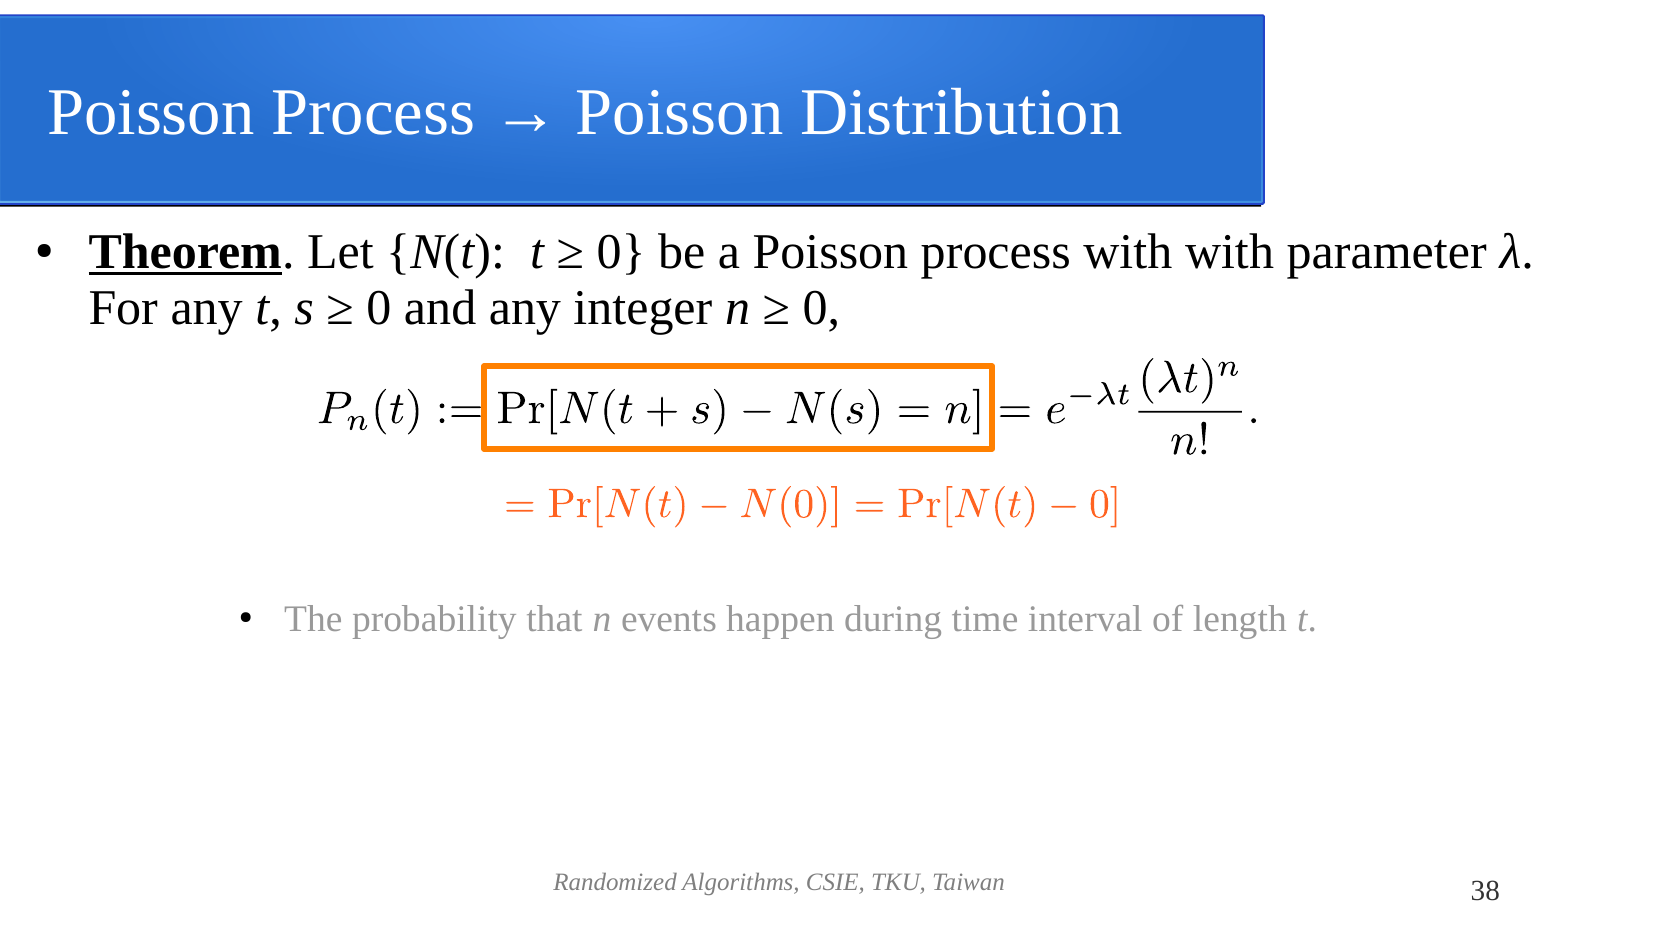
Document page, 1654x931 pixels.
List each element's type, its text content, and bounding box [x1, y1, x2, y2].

list Theorem. Let {N(t): t ≥ 0} be a Poisson process with with parameter λ. For any t, s ≥ 0 and any integer n ≥ 0, [17, 224, 1560, 764]
text_box The probability that n events happen during time interval of length t. [224, 590, 1394, 662]
picture [316, 358, 1257, 455]
picture [502, 484, 1118, 530]
title Poisson Process → Poisson Distribution [47, 35, 1199, 189]
